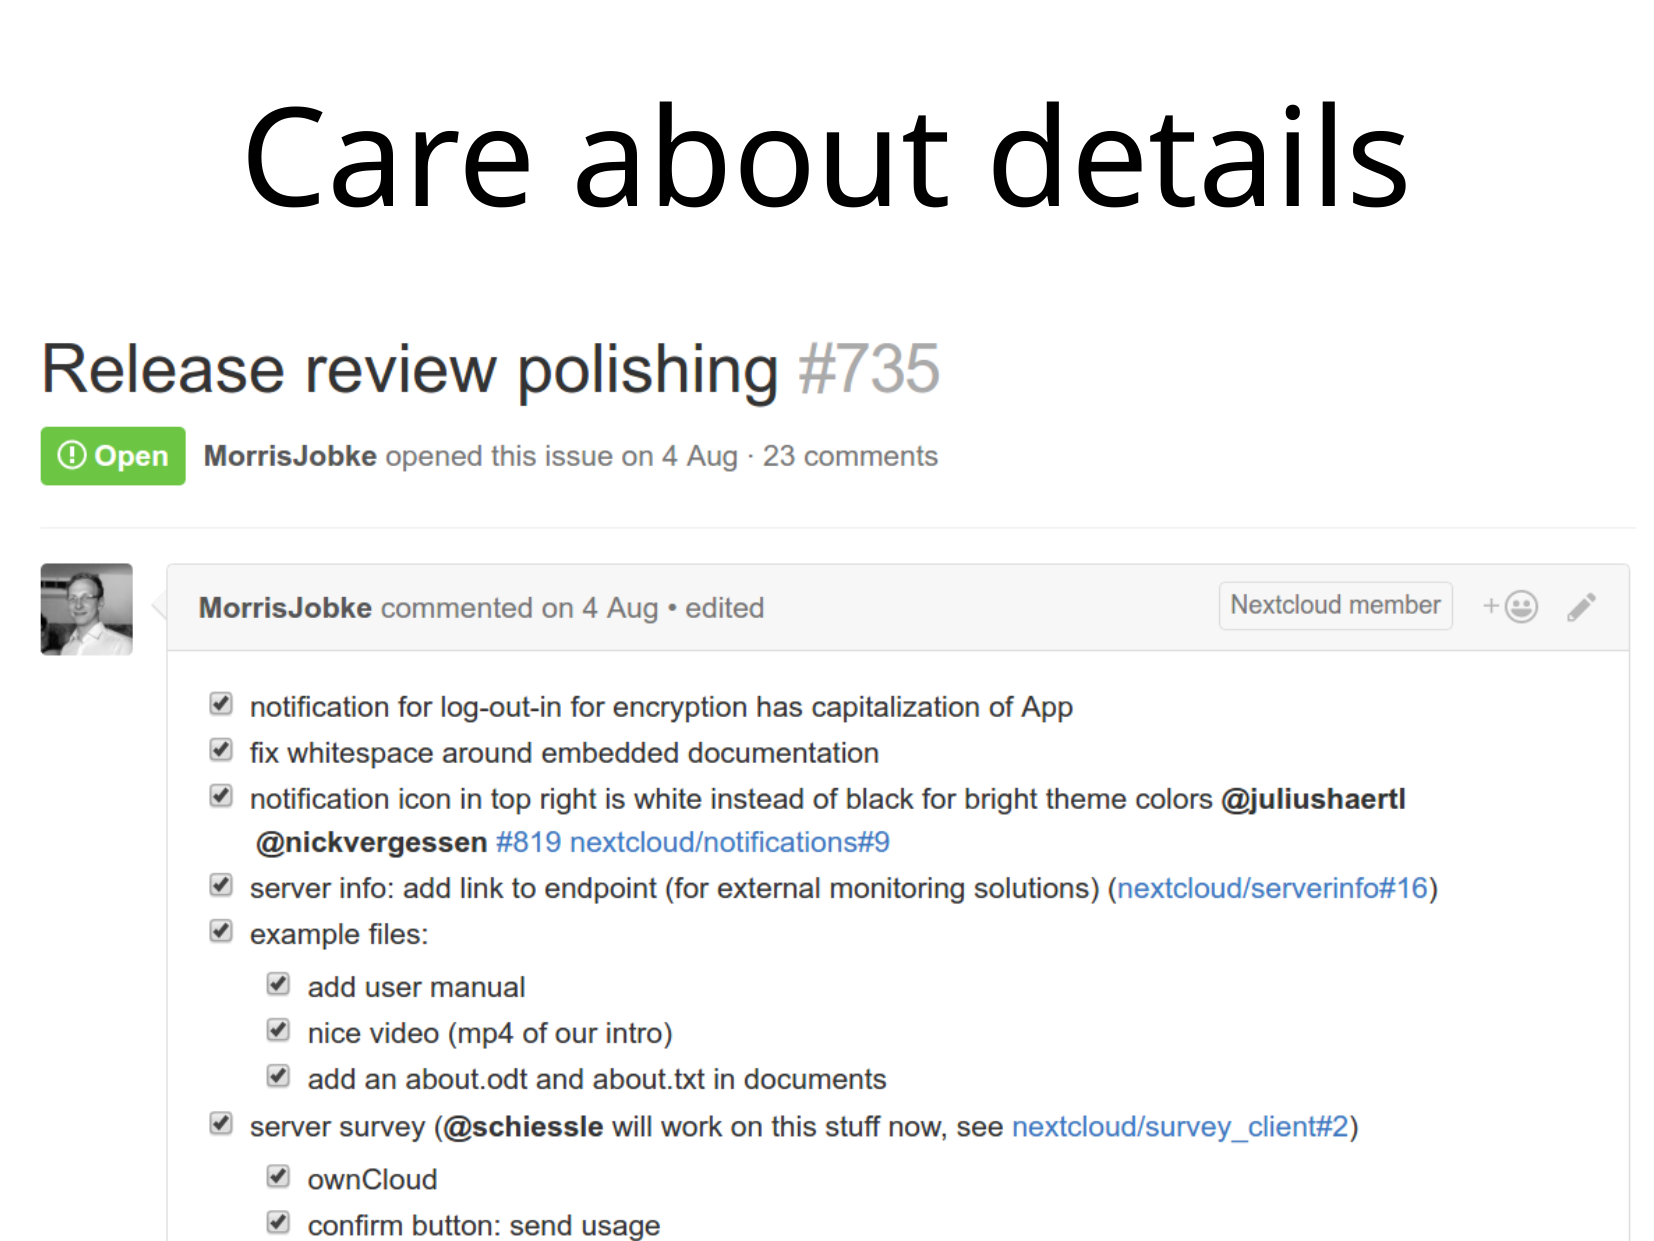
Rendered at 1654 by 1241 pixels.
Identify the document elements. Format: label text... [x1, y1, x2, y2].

picture [27, 335, 1636, 1241]
title Care about details [82, 49, 1571, 257]
